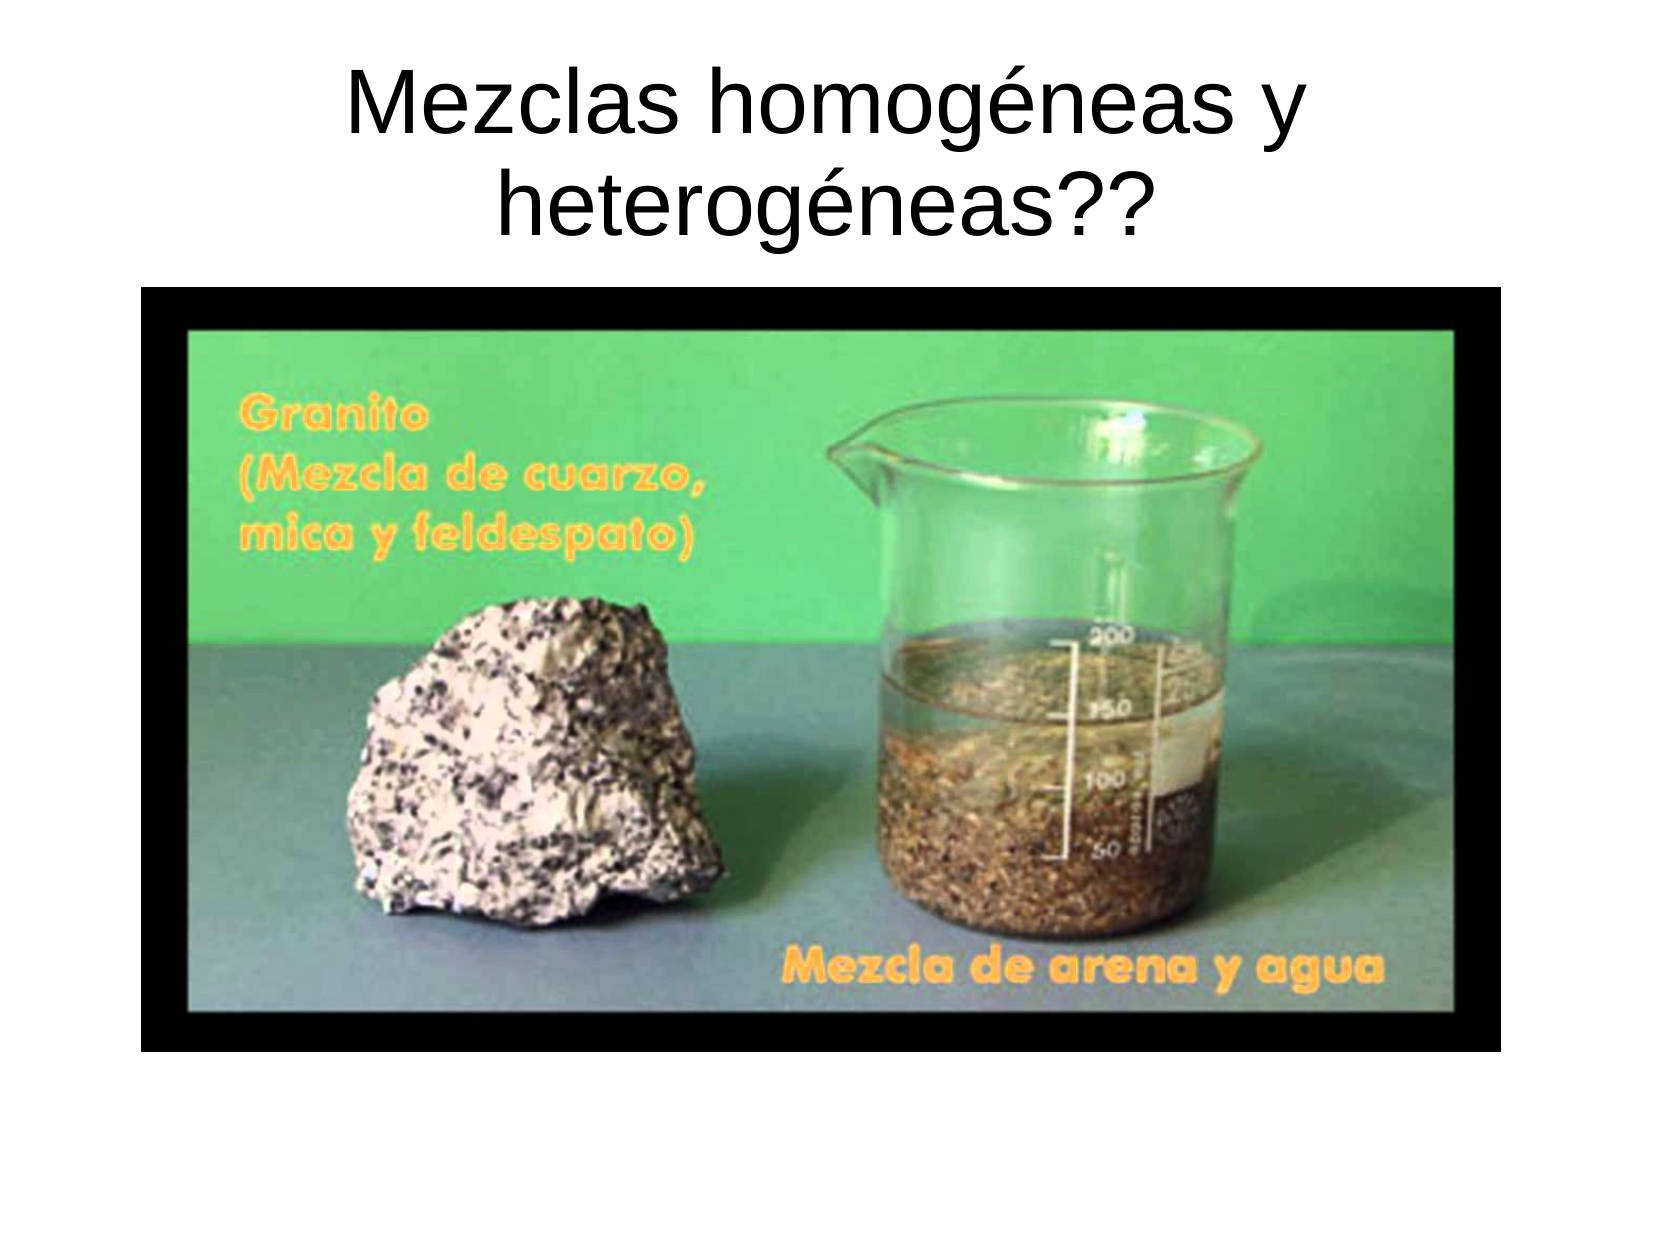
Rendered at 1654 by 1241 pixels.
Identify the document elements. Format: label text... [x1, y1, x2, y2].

picture [141, 287, 1501, 1052]
title Mezclas homogéneas y heterogéneas?? [82, 49, 1571, 257]
